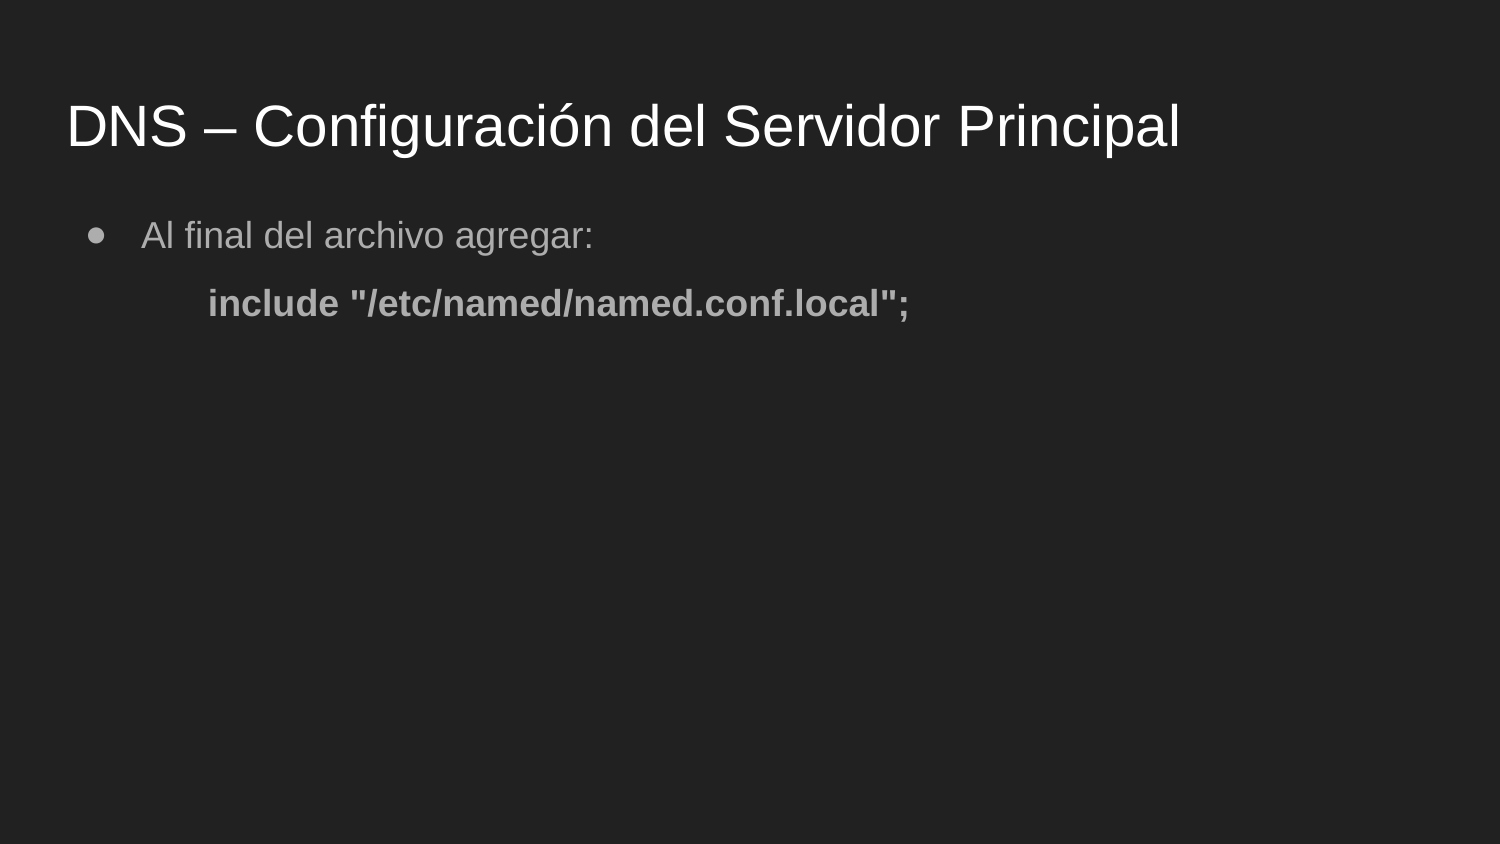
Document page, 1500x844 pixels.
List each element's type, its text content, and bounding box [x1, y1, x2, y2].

list Al final del archivo agregar: include "/etc/named/named.conf.local"; [51, 189, 1261, 750]
title DNS – Configuración del Servidor Principal [51, 72, 1449, 167]
